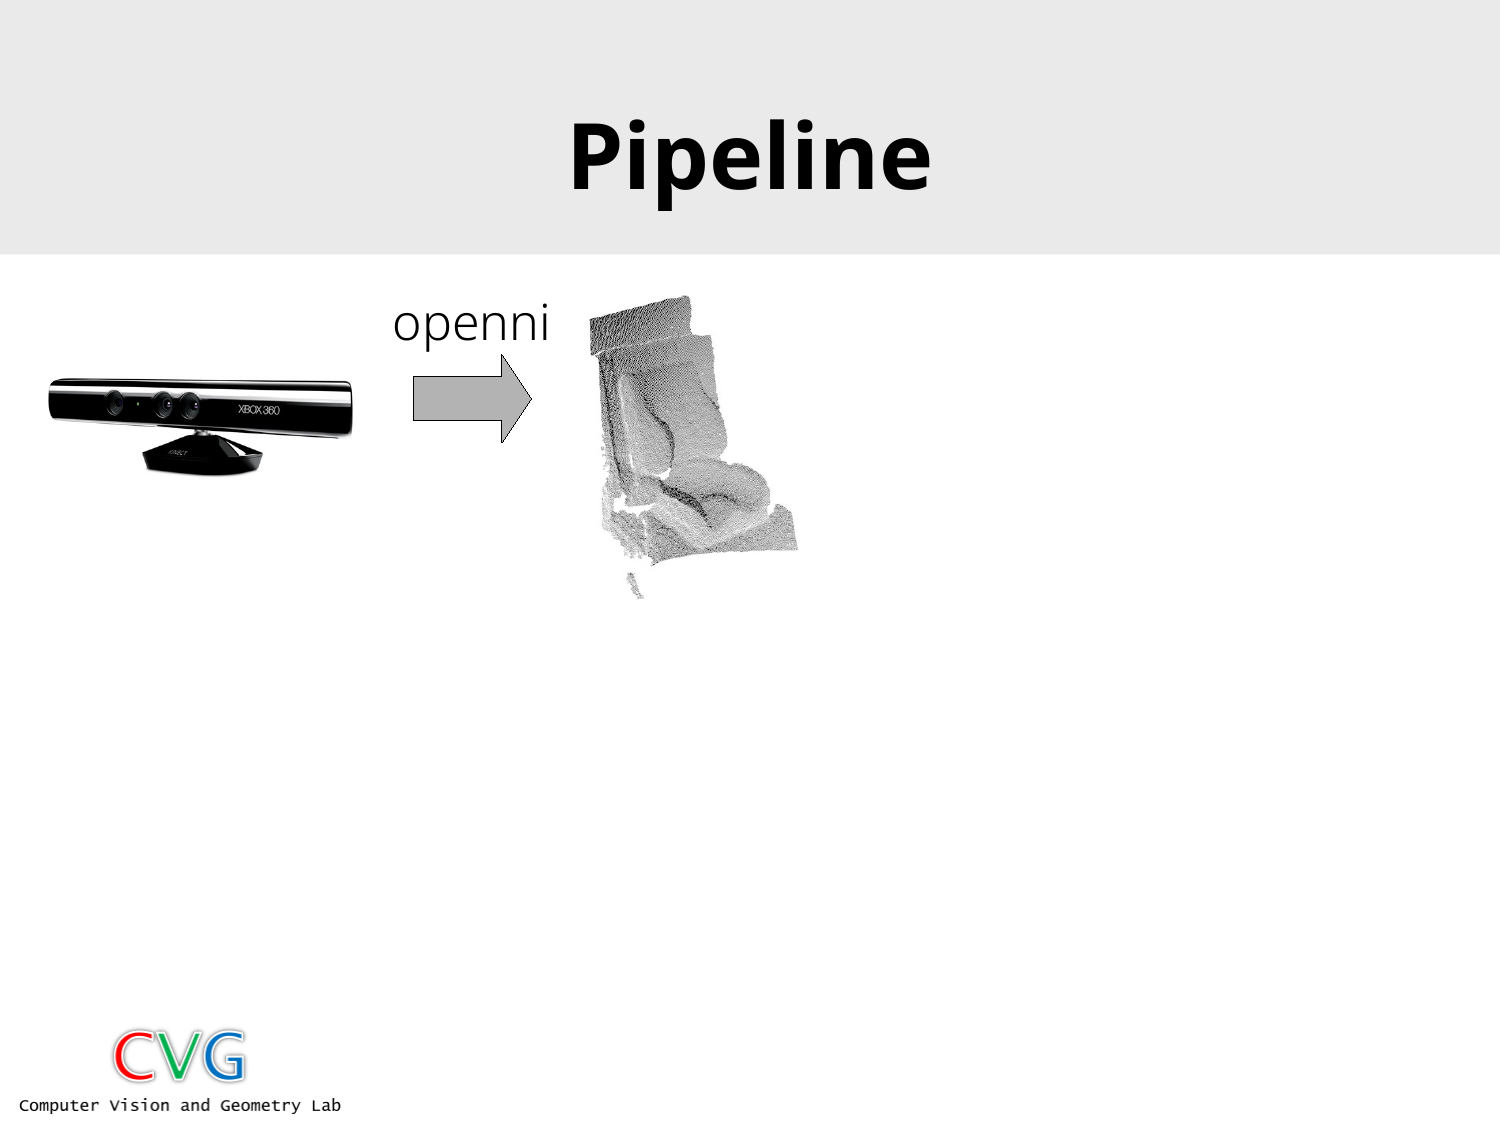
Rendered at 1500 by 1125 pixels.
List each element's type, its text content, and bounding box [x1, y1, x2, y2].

text_box [413, 359, 532, 443]
picture [1, 996, 359, 1124]
text_box openni [377, 283, 579, 359]
picture [583, 295, 798, 602]
title Pipeline [114, 35, 1386, 271]
picture [48, 295, 355, 562]
